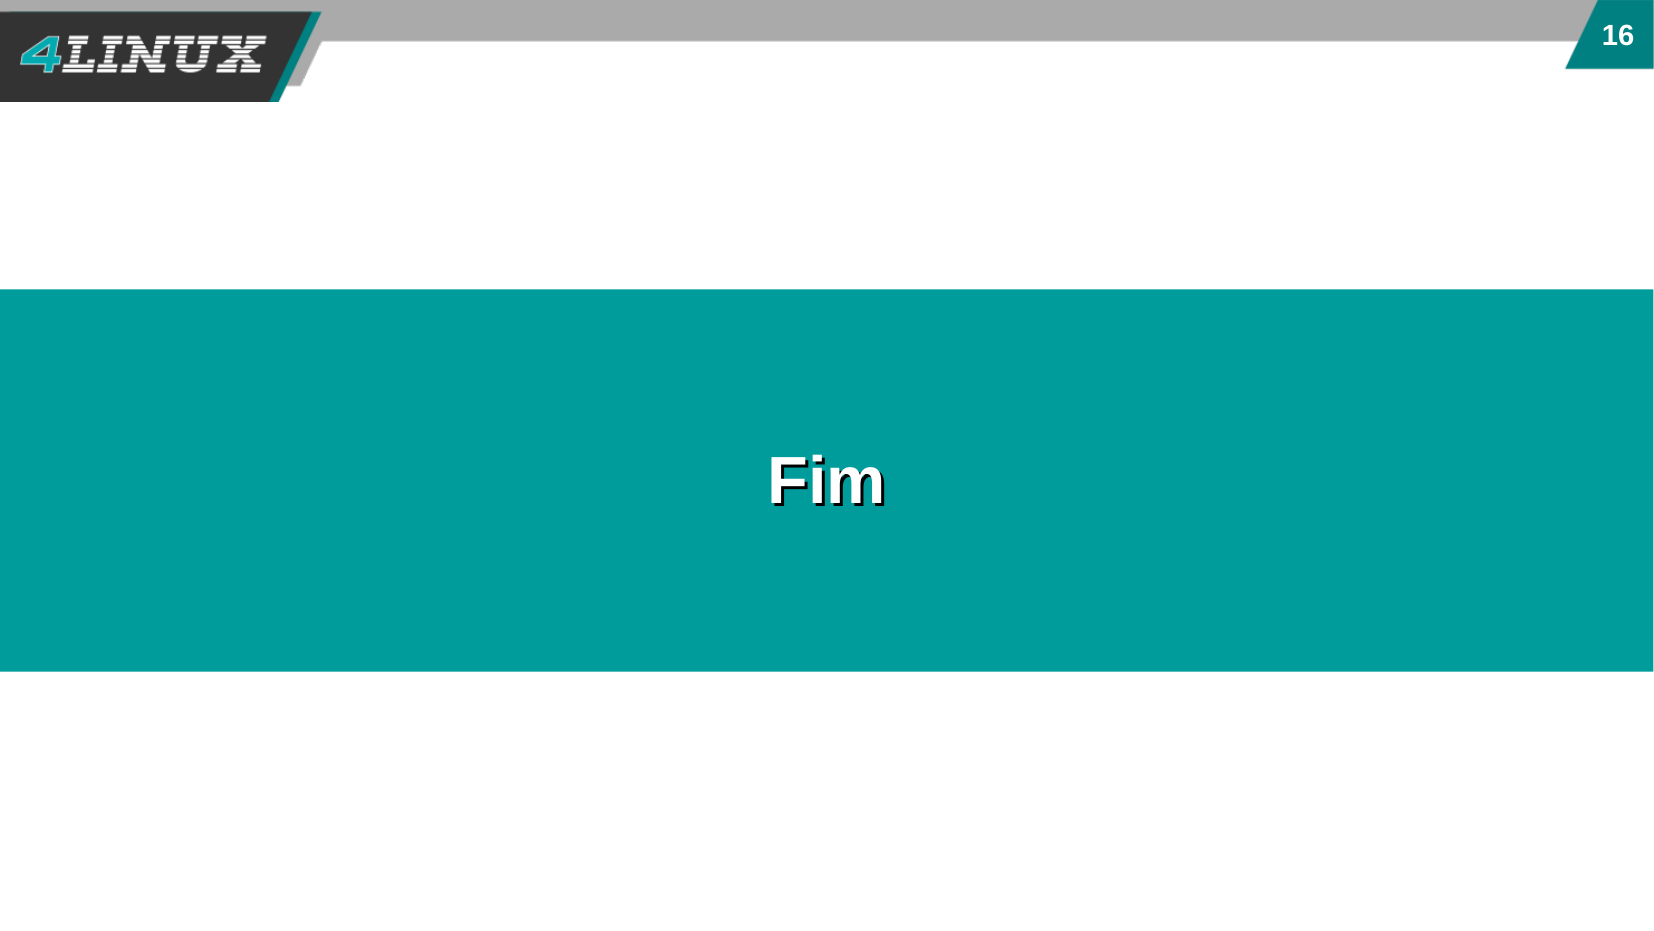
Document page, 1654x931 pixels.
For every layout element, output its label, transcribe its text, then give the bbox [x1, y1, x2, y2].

picture [0, 0, 1654, 102]
text_box Fim [0, 289, 1654, 672]
